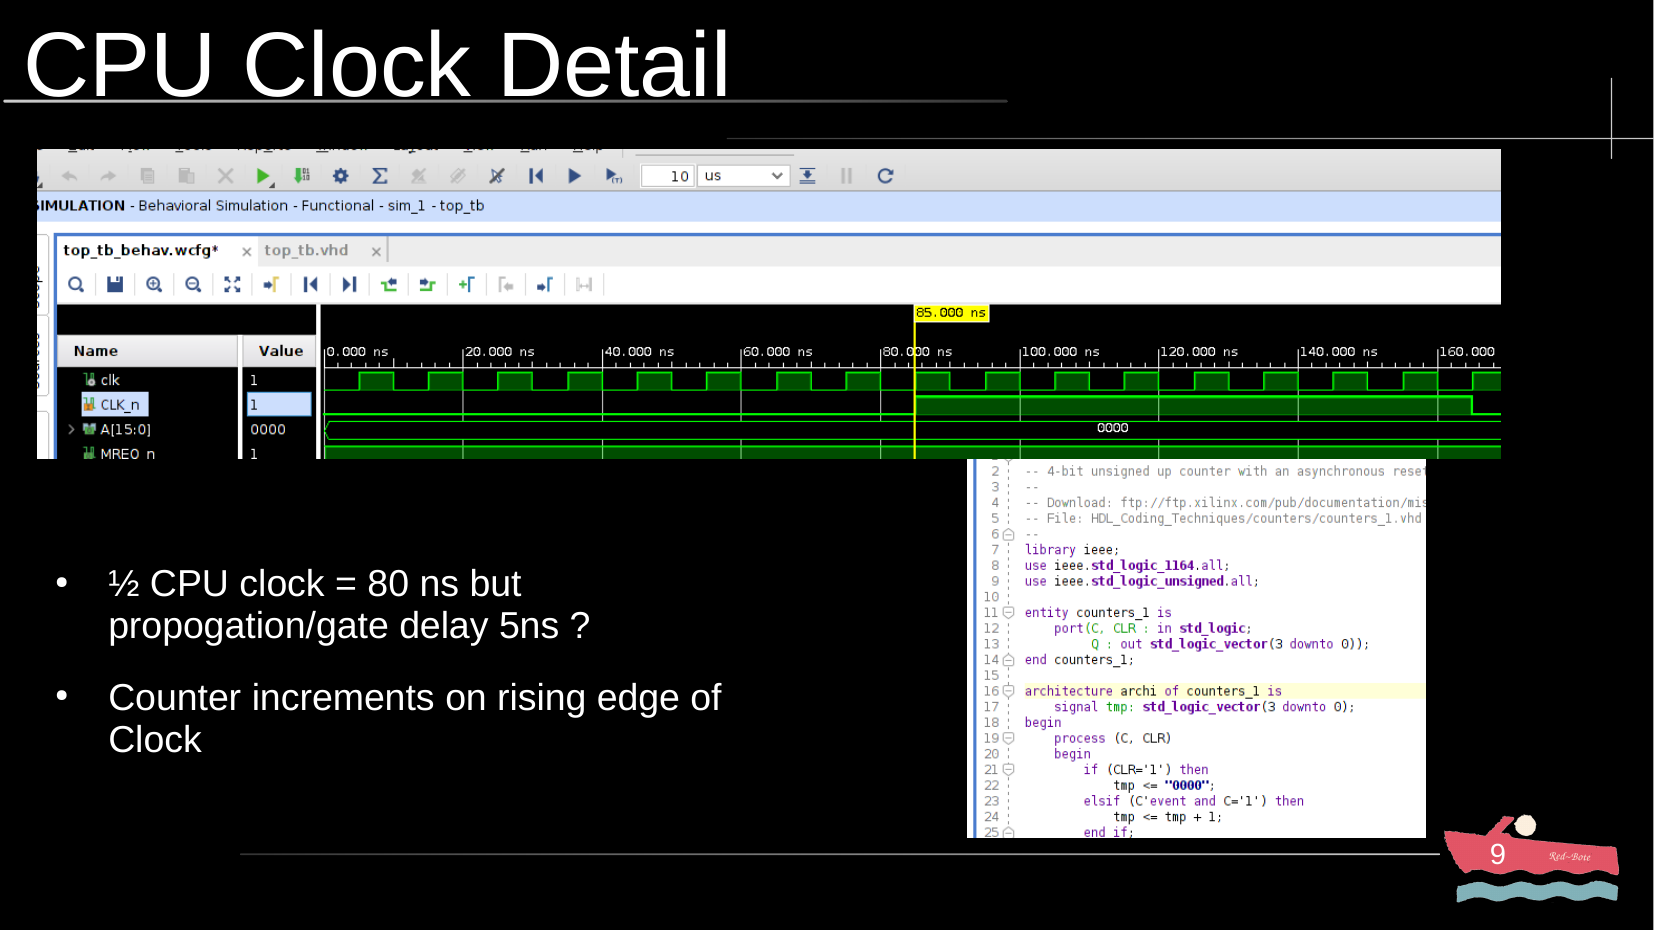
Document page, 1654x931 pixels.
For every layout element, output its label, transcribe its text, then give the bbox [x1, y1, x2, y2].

picture [37, 149, 1501, 838]
picture [1440, 807, 1625, 908]
list ½ CPU clock = 80 ns but propogation/gate delay 5ns ? Counter increments on rising edge of Clock [37, 562, 751, 826]
title CPU Clock Detail [23, 11, 1589, 119]
